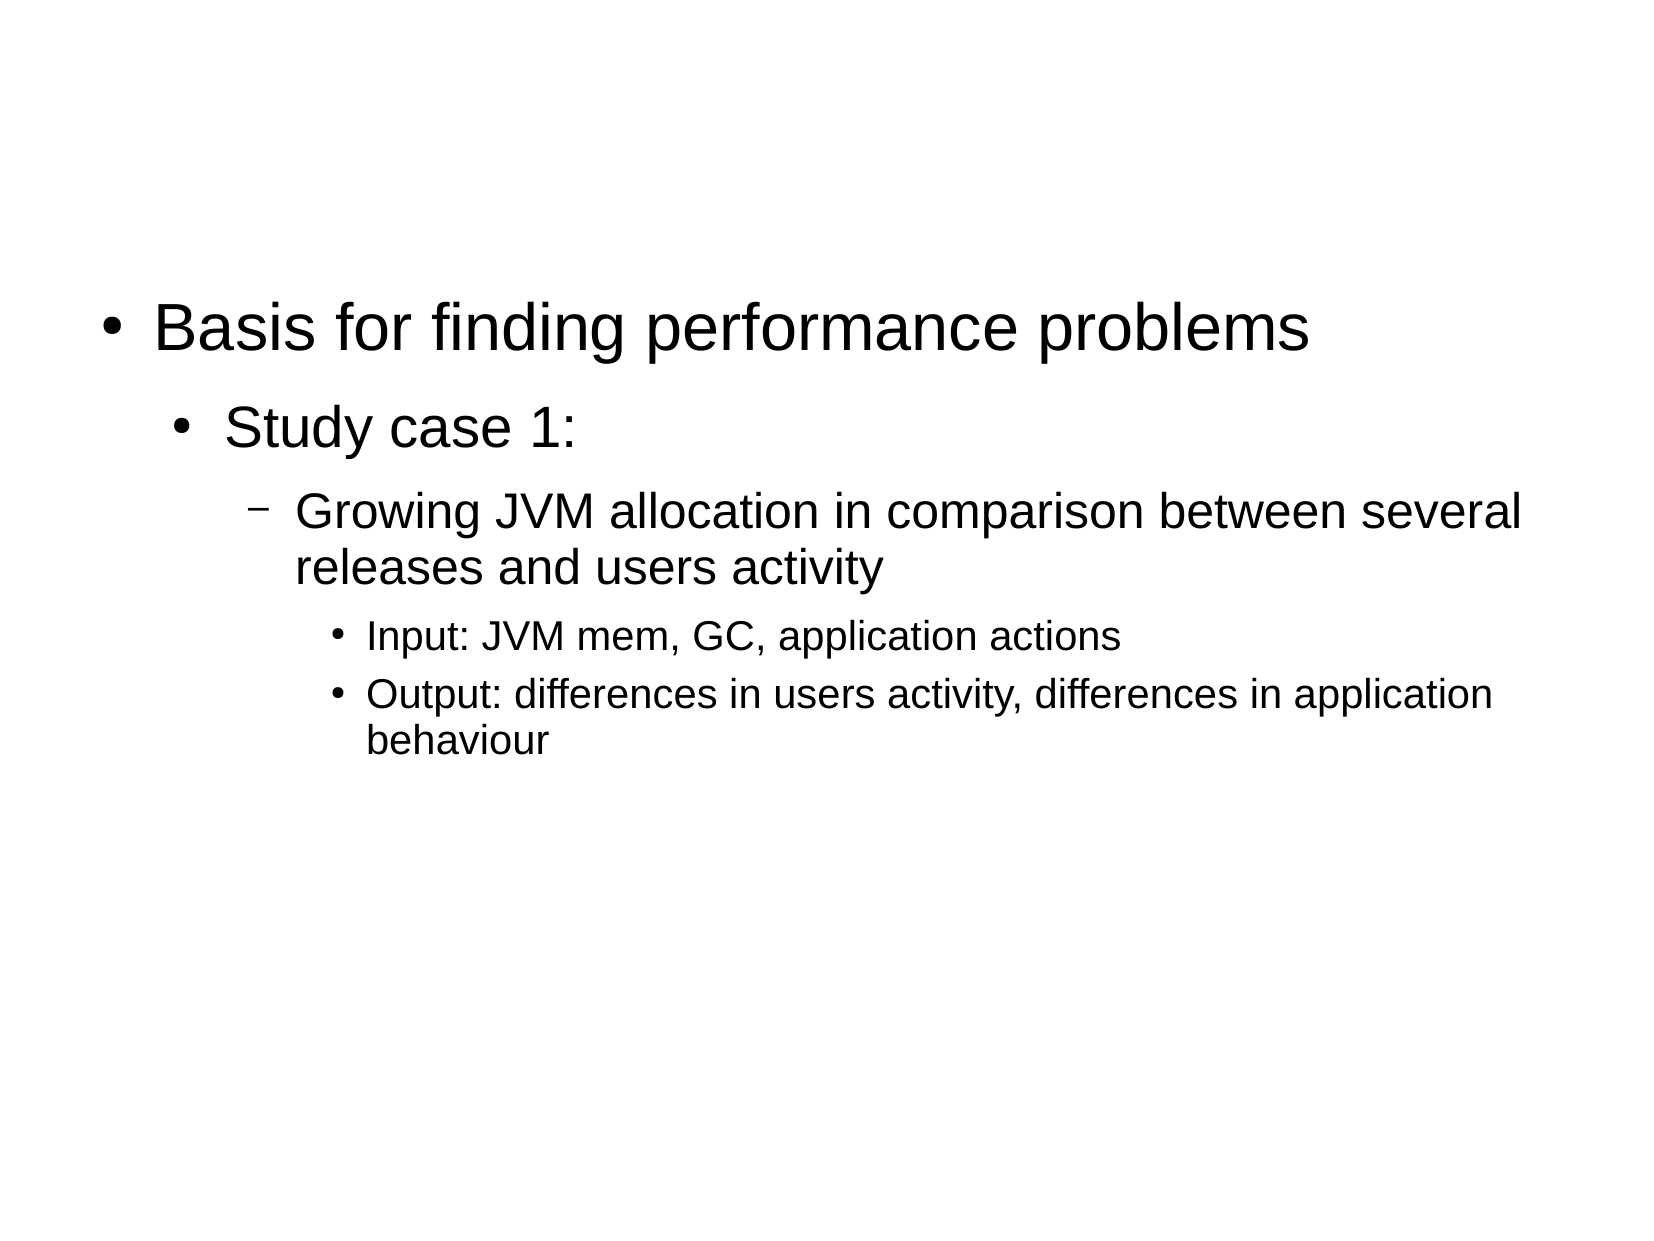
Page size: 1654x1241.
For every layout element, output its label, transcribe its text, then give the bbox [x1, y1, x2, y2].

list Basis for finding performance problems Study case 1: Growing JVM allocation in comparison between several releases and users activity Input: JVM mem, GC, application actions Output: differences in users activity, differences in application behaviour [82, 290, 1571, 1094]
